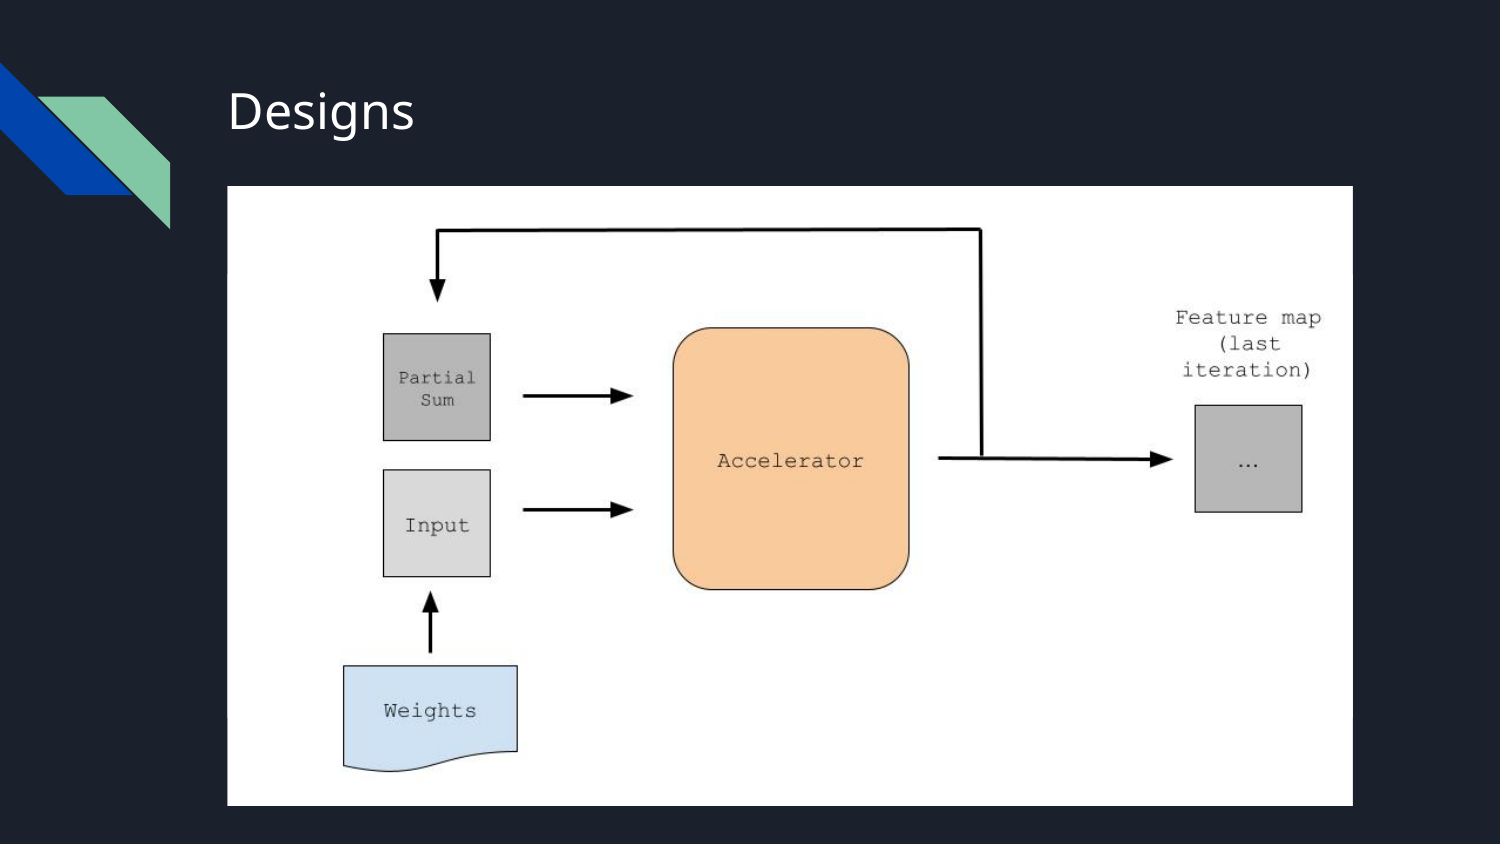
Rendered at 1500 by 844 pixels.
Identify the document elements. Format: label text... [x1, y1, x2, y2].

title Designs [212, 64, 1368, 215]
picture [227, 186, 1353, 806]
